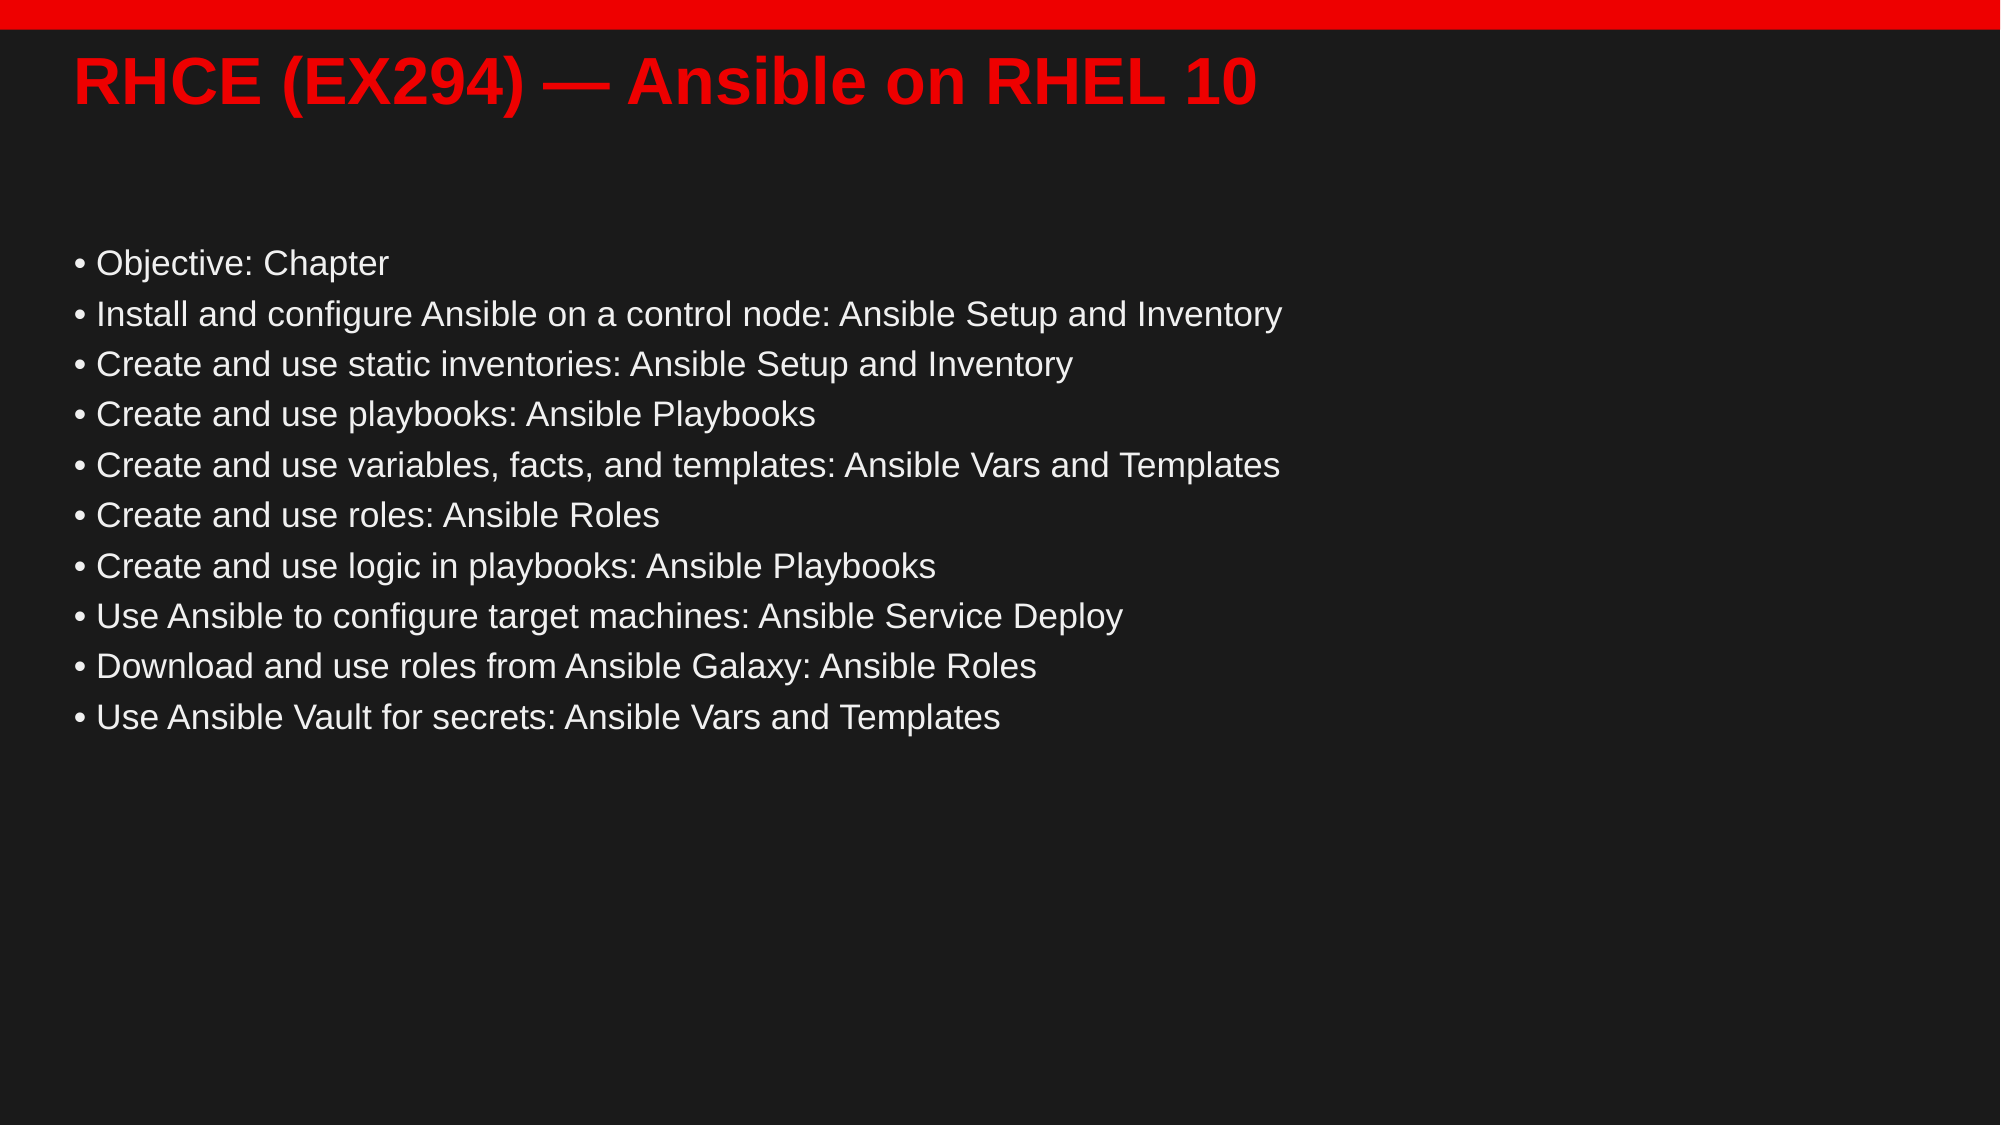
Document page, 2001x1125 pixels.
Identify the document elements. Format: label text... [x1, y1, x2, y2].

text_box [0, 0, 2001, 30]
text_box RHCE (EX294) — Ansible on RHEL 10 [59, 36, 1942, 208]
text_box • Objective: Chapter • Install and configure Ansible on a control node: Ansible Setup and Inventory • Create and use static inventories: Ansible Setup and Inventory • Create and use playbooks: Ansible Playbooks • Create and use variables, facts, and templates: Ansible Vars and Templates • Create and use roles: Ansible Roles • Create and use logic in playbooks: Ansible Playbooks • Use Ansible to configure target machines: Ansible Service Deploy • Download and use roles from Ansible Galaxy: Ansible Roles • Use Ansible Vault for secrets: Ansible Vars and Templates [59, 236, 1942, 1037]
